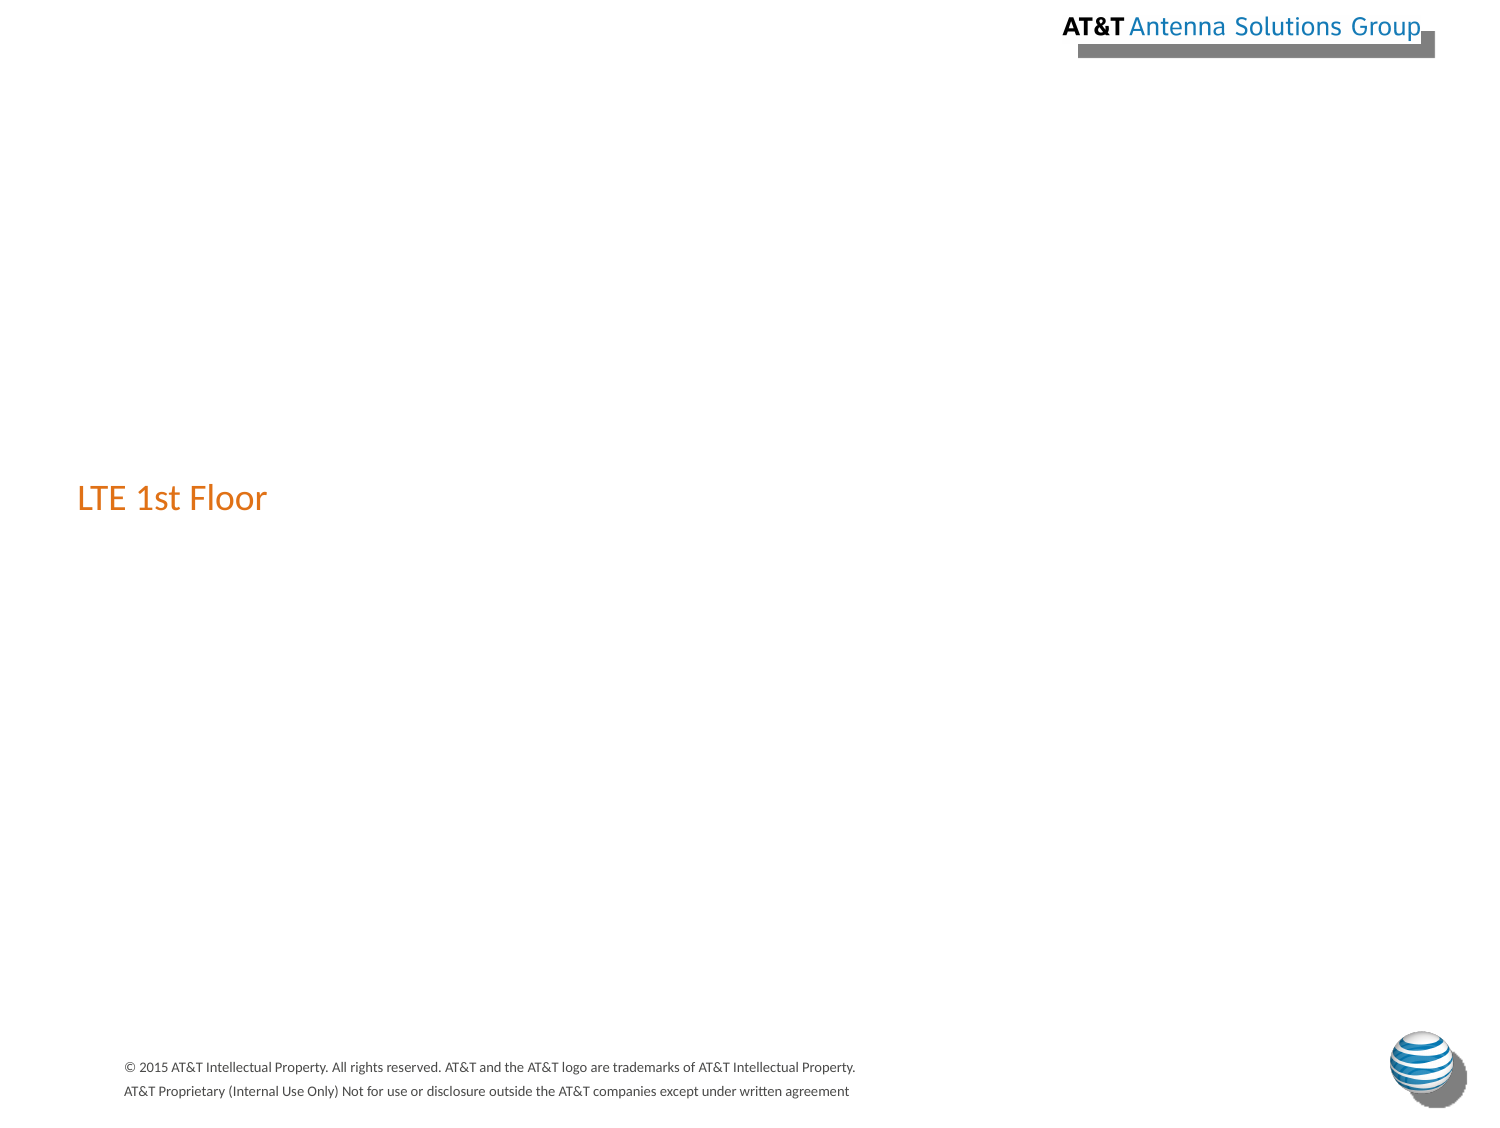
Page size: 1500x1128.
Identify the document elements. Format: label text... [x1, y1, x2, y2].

text_box LTE 1st Floor [62, 468, 1500, 1128]
picture [1062, 15, 1421, 44]
